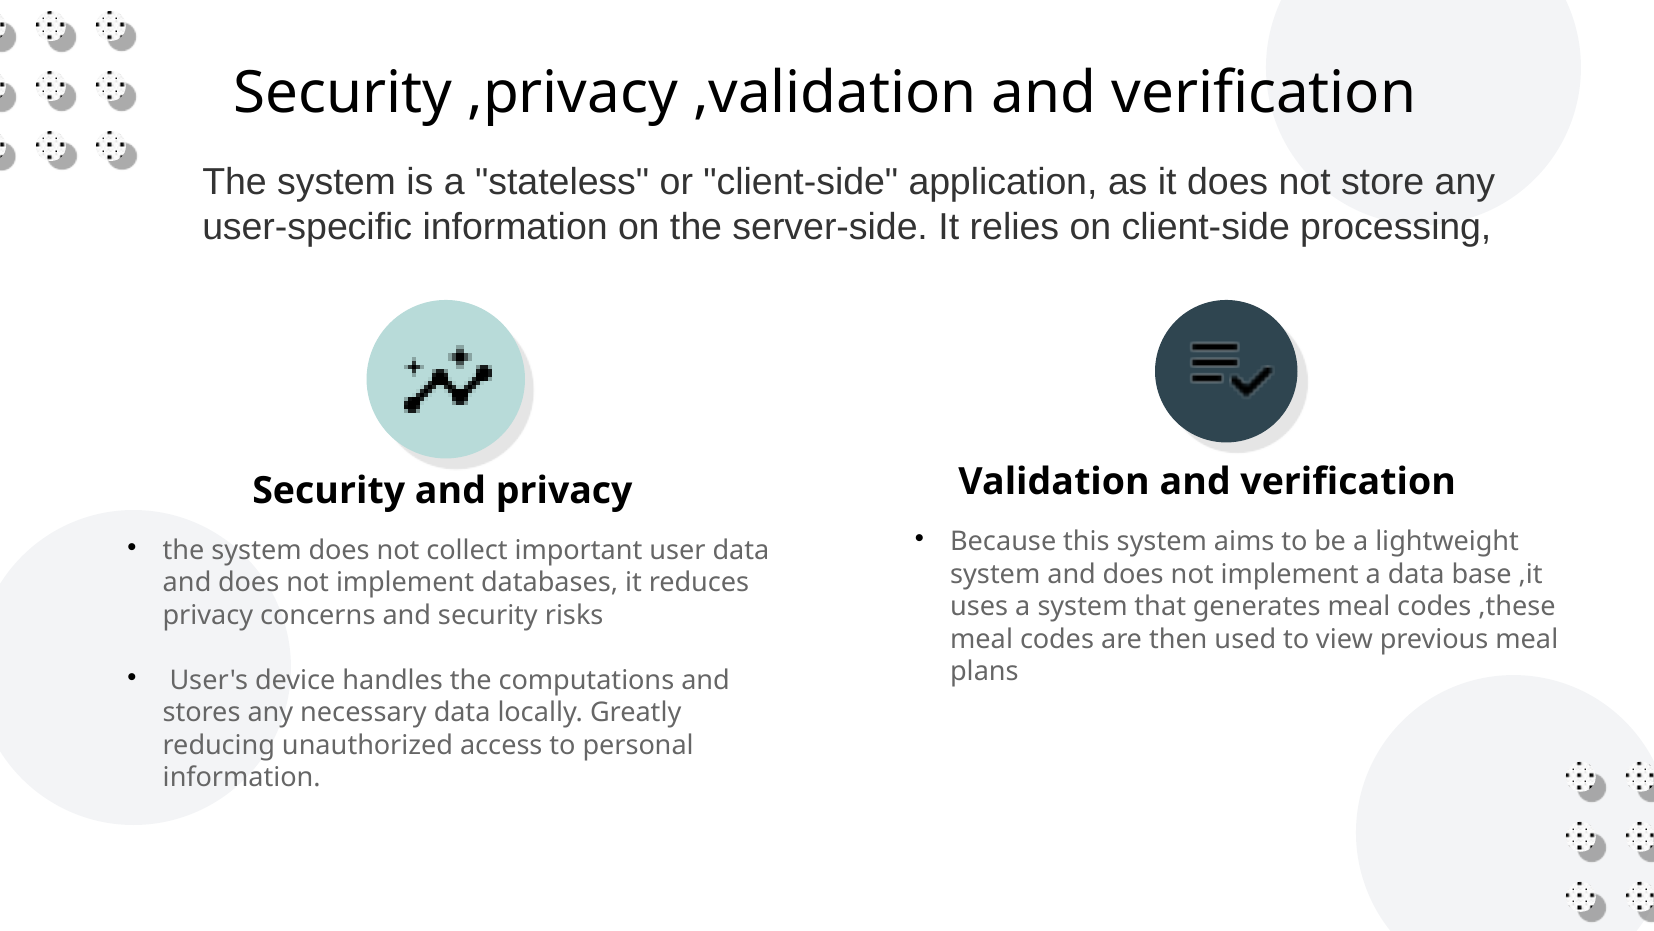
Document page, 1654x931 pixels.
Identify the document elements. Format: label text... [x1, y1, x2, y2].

picture [95, 10, 126, 41]
picture [95, 130, 126, 161]
text_box [366, 299, 526, 459]
picture [1181, 317, 1279, 415]
picture [1625, 821, 1654, 852]
text_box [1155, 299, 1298, 443]
text_box the system does not collect important user data and does not implement databases, it reduces privacy concerns and security risks User's device handles the computations and stores any necessary data locally. Greatly reducing unauthorized access to personal information. [112, 524, 788, 834]
text_box Security and privacy [187, 458, 698, 524]
text_box Security ,privacy ,validation and verification [187, 46, 1463, 120]
picture [35, 70, 66, 101]
picture [1565, 761, 1596, 792]
text_box Because this system aims to be a lightweight system and does not implement a data base ,it uses a system that generates meal codes ,these meal codes are then used to view previous meal plans [899, 516, 1575, 752]
text_box The system is a "stateless" or "client-side" application, as it does not store any user-specific information on the server-side. It relies on client-side processing, [187, 150, 1538, 263]
picture [1565, 821, 1596, 852]
picture [396, 329, 496, 429]
picture [1625, 881, 1654, 912]
picture [0, 14, 6, 38]
picture [35, 130, 66, 161]
picture [0, 134, 7, 159]
picture [1565, 881, 1596, 912]
picture [35, 11, 66, 42]
picture [95, 70, 126, 101]
picture [1625, 761, 1654, 792]
text_box Validation and verification [914, 450, 1500, 516]
picture [0, 74, 6, 99]
